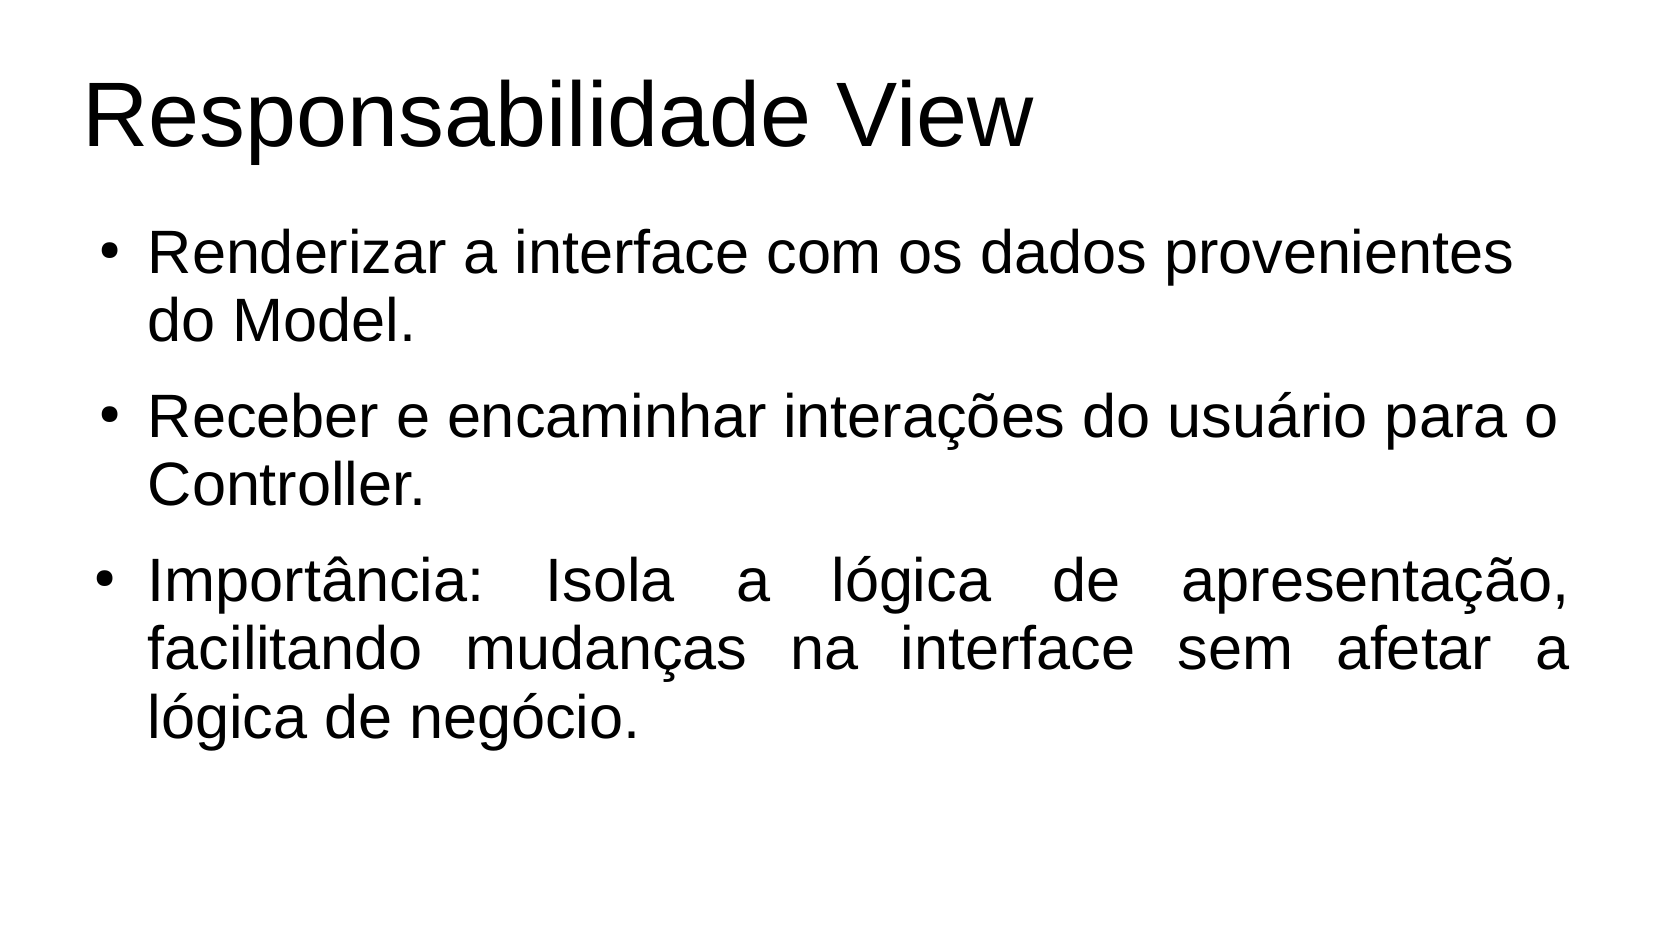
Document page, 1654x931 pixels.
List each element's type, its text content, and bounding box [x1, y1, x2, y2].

title Responsabilidade View [82, 37, 1571, 193]
list Renderizar a interface com os dados provenientes do Model. Receber e encaminhar interações do usuário para o Controller. Importância: Isola a lógica de apresentação, facilitando mudanças na interface sem afetar a lógica de negócio. [82, 217, 1571, 758]
